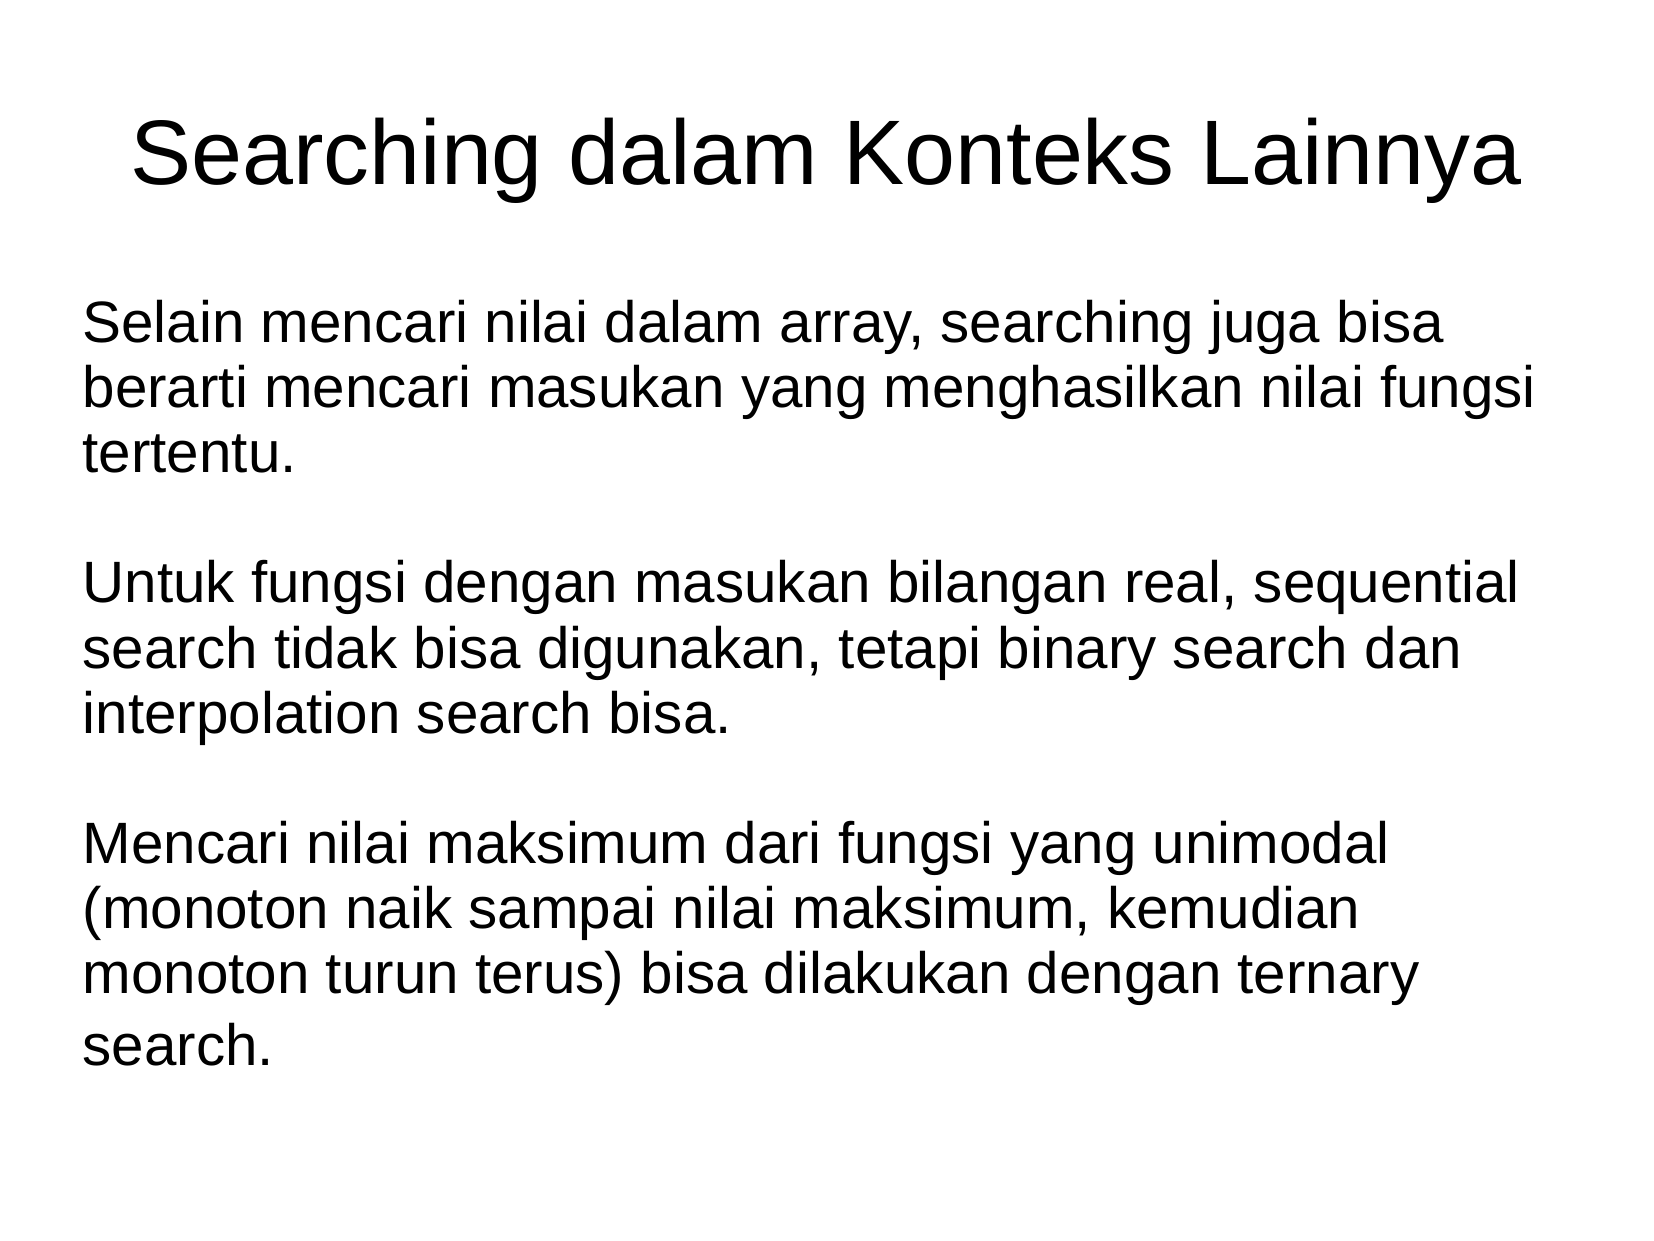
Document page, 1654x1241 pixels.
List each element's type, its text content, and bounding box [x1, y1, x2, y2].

title Searching dalam Konteks Lainnya [82, 49, 1571, 257]
subtitle Selain mencari nilai dalam array, searching juga bisa berarti mencari masukan yang menghasilkan nilai fungsi tertentu. Untuk fungsi dengan masukan bilangan real, sequential search tidak bisa digunakan, tetapi binary search dan interpolation search bisa. Mencari nilai maksimum dari fungsi yang unimodal (monoton naik sampai nilai maksimum, kemudian monoton turun terus) bisa dilakukan dengan ternary search. [82, 290, 1571, 1081]
